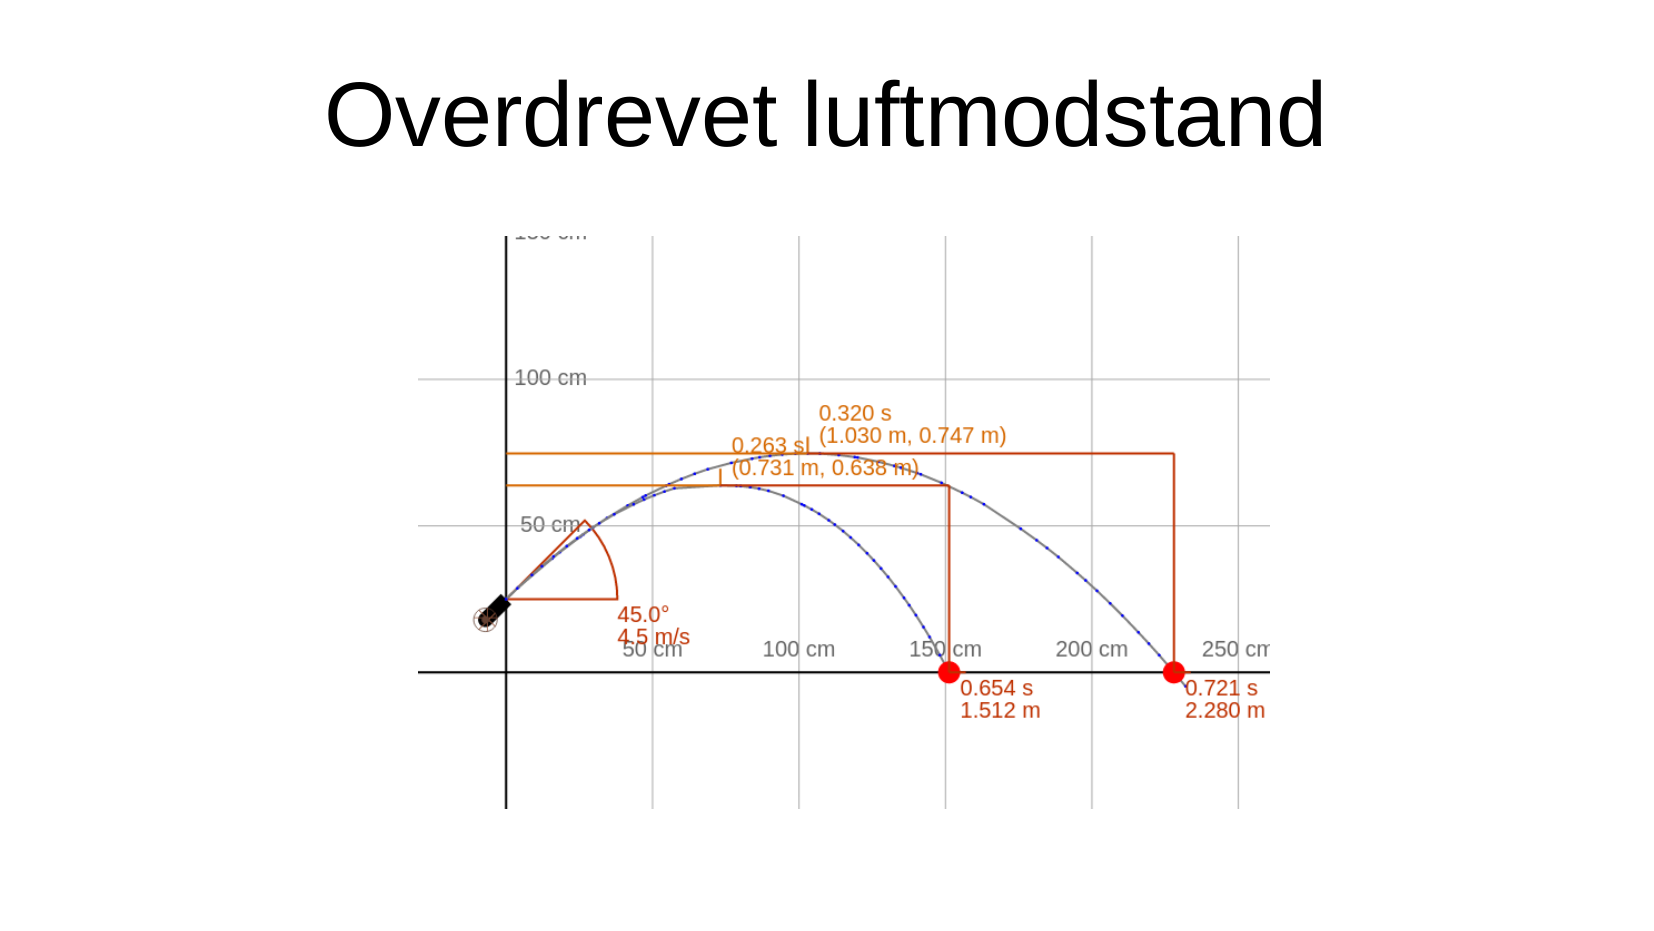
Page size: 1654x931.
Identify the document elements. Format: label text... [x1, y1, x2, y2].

title Overdrevet luftmodstand [82, 37, 1571, 193]
picture [418, 236, 1270, 809]
